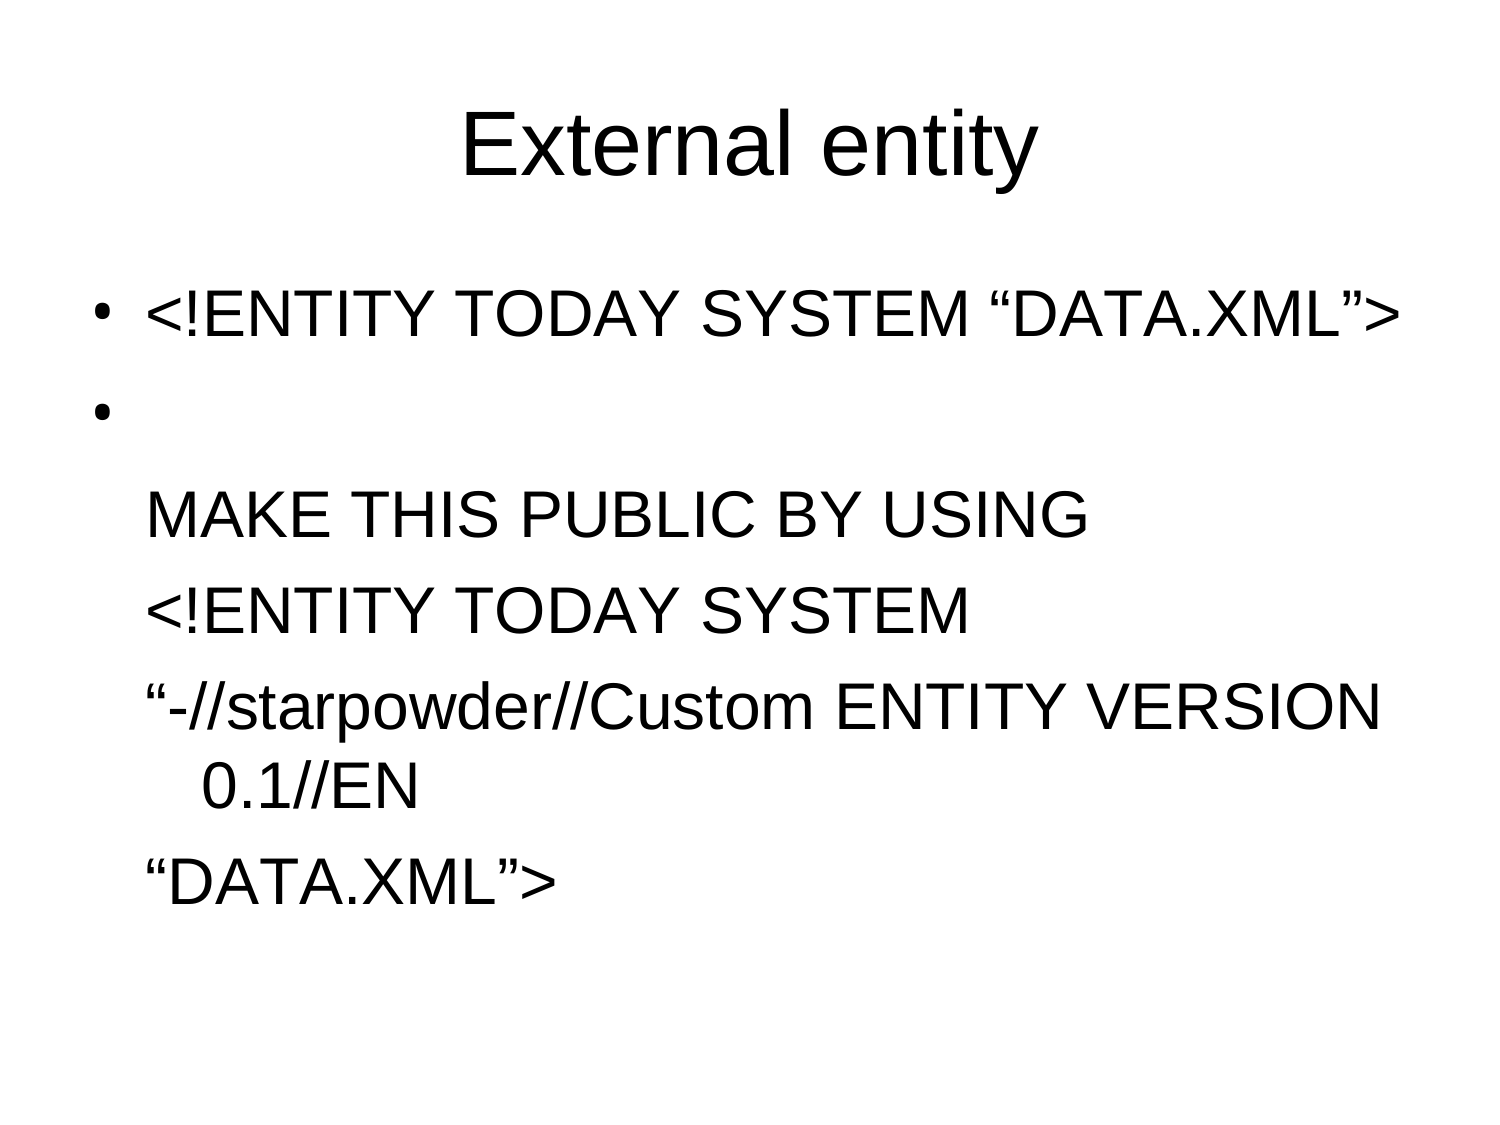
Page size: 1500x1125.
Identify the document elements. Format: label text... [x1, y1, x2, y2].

list <!ENTITY TODAY SYSTEM “DATA.XML”> MAKE THIS PUBLIC BY USING <!ENTITY TODAY SYSTEM “-//starpowder//Custom ENTITY VERSION 0.1//EN “DATA.XML”> [75, 262, 1426, 1005]
title External entity [75, 45, 1426, 233]
